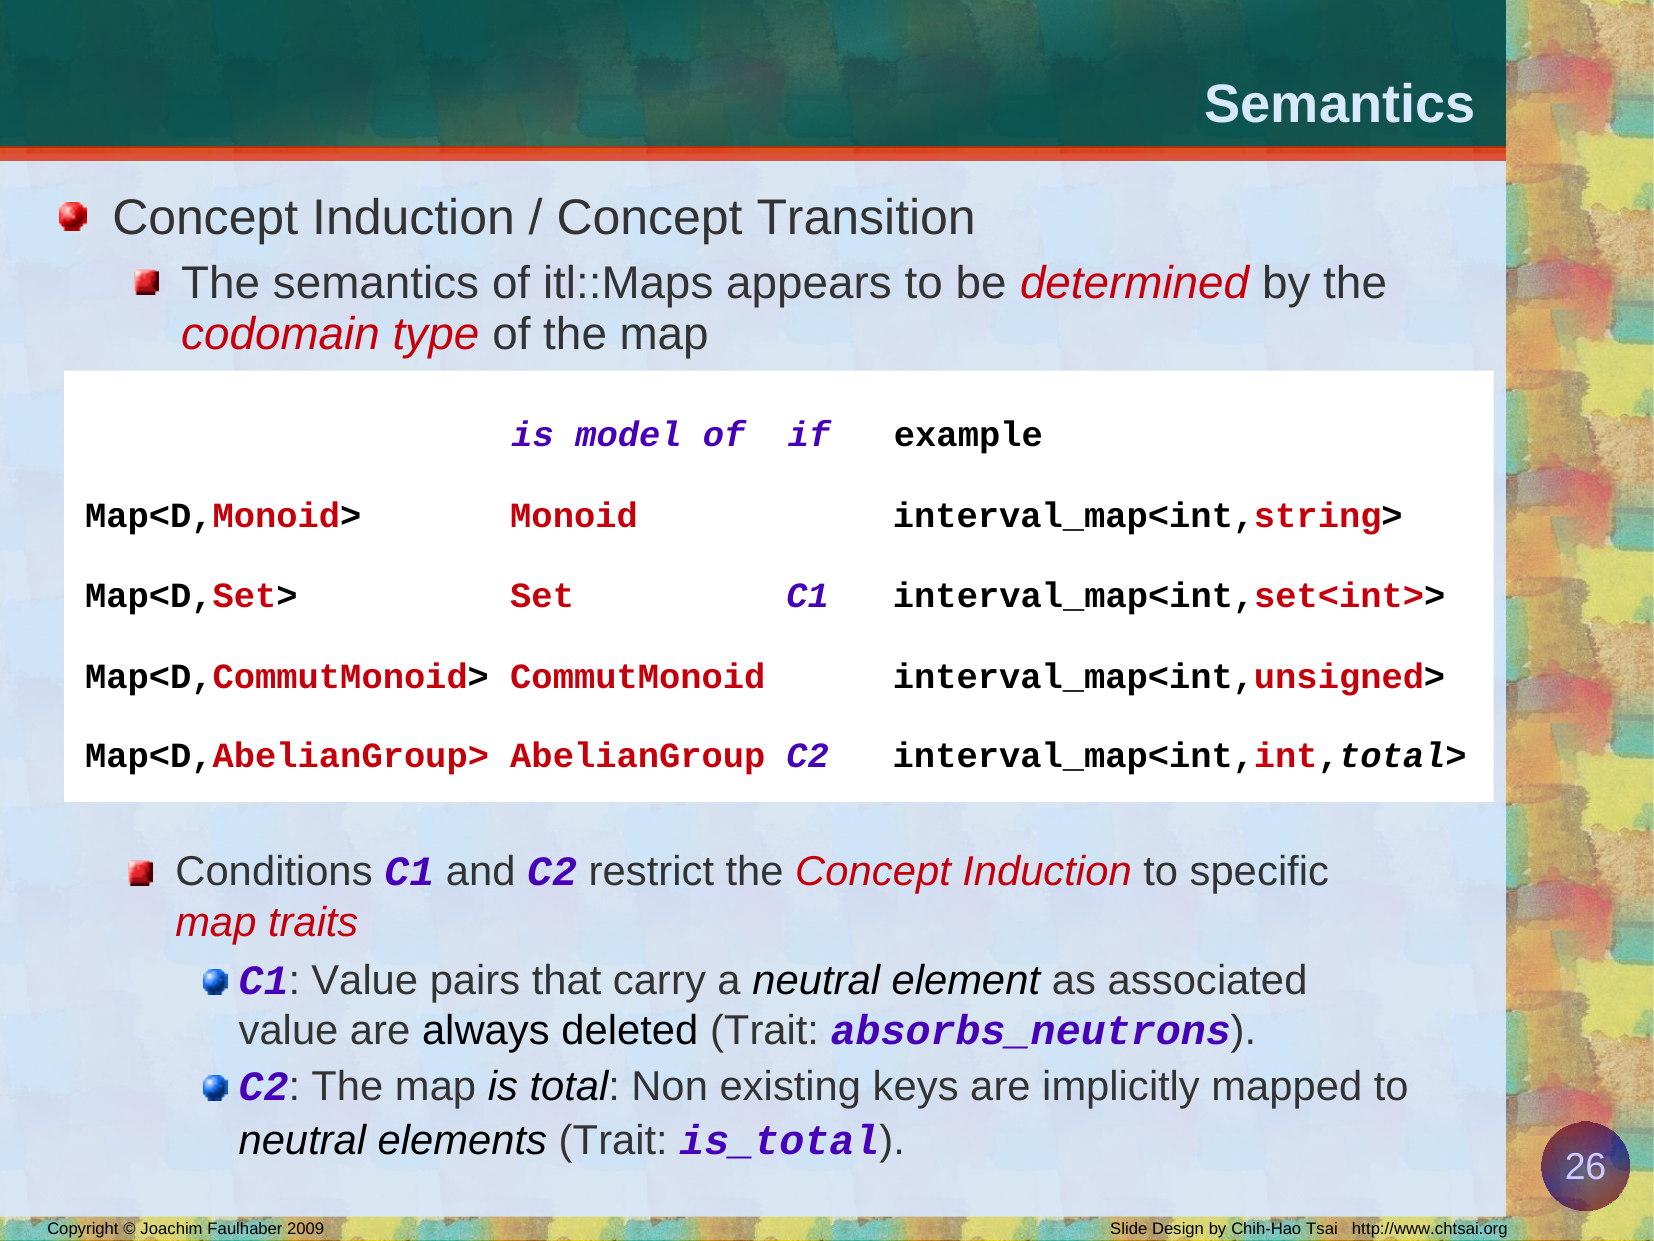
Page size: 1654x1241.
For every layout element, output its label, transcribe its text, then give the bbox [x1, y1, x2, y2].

list Conditions C1 and C2 restrict the Concept Induction to specific map traits C1: Value pairs that carry a neutral element as associated value are always deleted (Trait: absorbs_neutrons). C2: The map is total: Non existing keys are implicitly mapped to neutral elements (Trait: is_total). [53, 848, 1412, 1166]
title Semantics [29, 59, 1477, 148]
list Concept Induction / Concept Transition The semantics of itl::Maps appears to be determined by the codomain type of the map [59, 188, 1418, 359]
text_box is model of if example Map<D,Monoid> Monoid interval_map<int,string> Map<D,Set> Set C1 interval_map<int,set<int>> Map<D,CommutMonoid> CommutMonoid interval_map<int,unsigned> Map<D,AbelianGroup> AbelianGroup C2 interval_map<int,int,total> [64, 370, 1494, 802]
